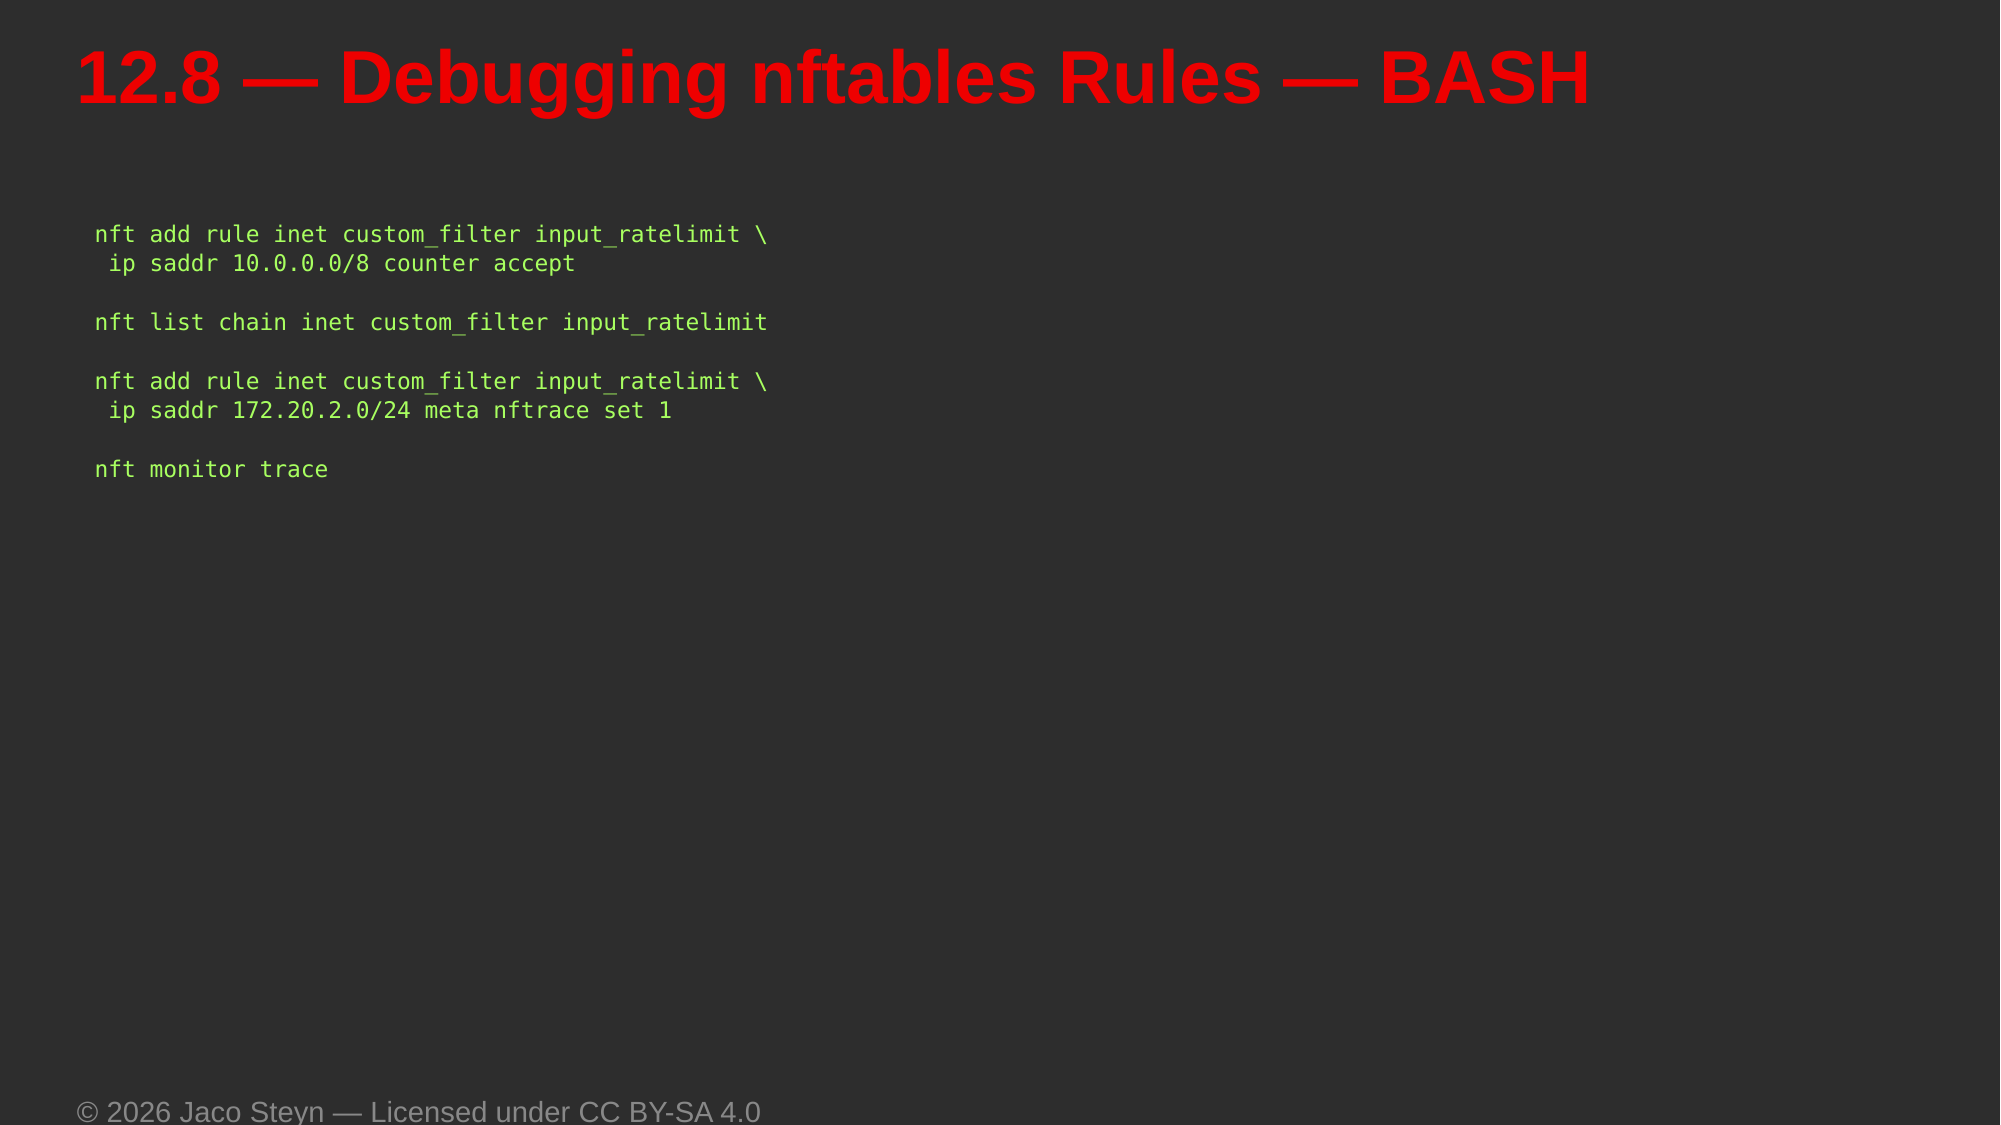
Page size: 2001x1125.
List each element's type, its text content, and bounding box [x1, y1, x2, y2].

text_box © 2026 Jaco Steyn — Licensed under CC BY-SA 4.0 [59, 1083, 1942, 1120]
text_box nft add rule inet custom_filter input_ratelimit \ ip saddr 10.0.0.0/8 counter accept nft list chain inet custom_filter input_ratelimit nft add rule inet custom_filter input_ratelimit \ ip saddr 172.20.2.0/24 meta nftrace set 1 nft monitor trace [59, 194, 1942, 1052]
text_box 12.8 — Debugging nftables Rules — BASH [59, 23, 1942, 178]
